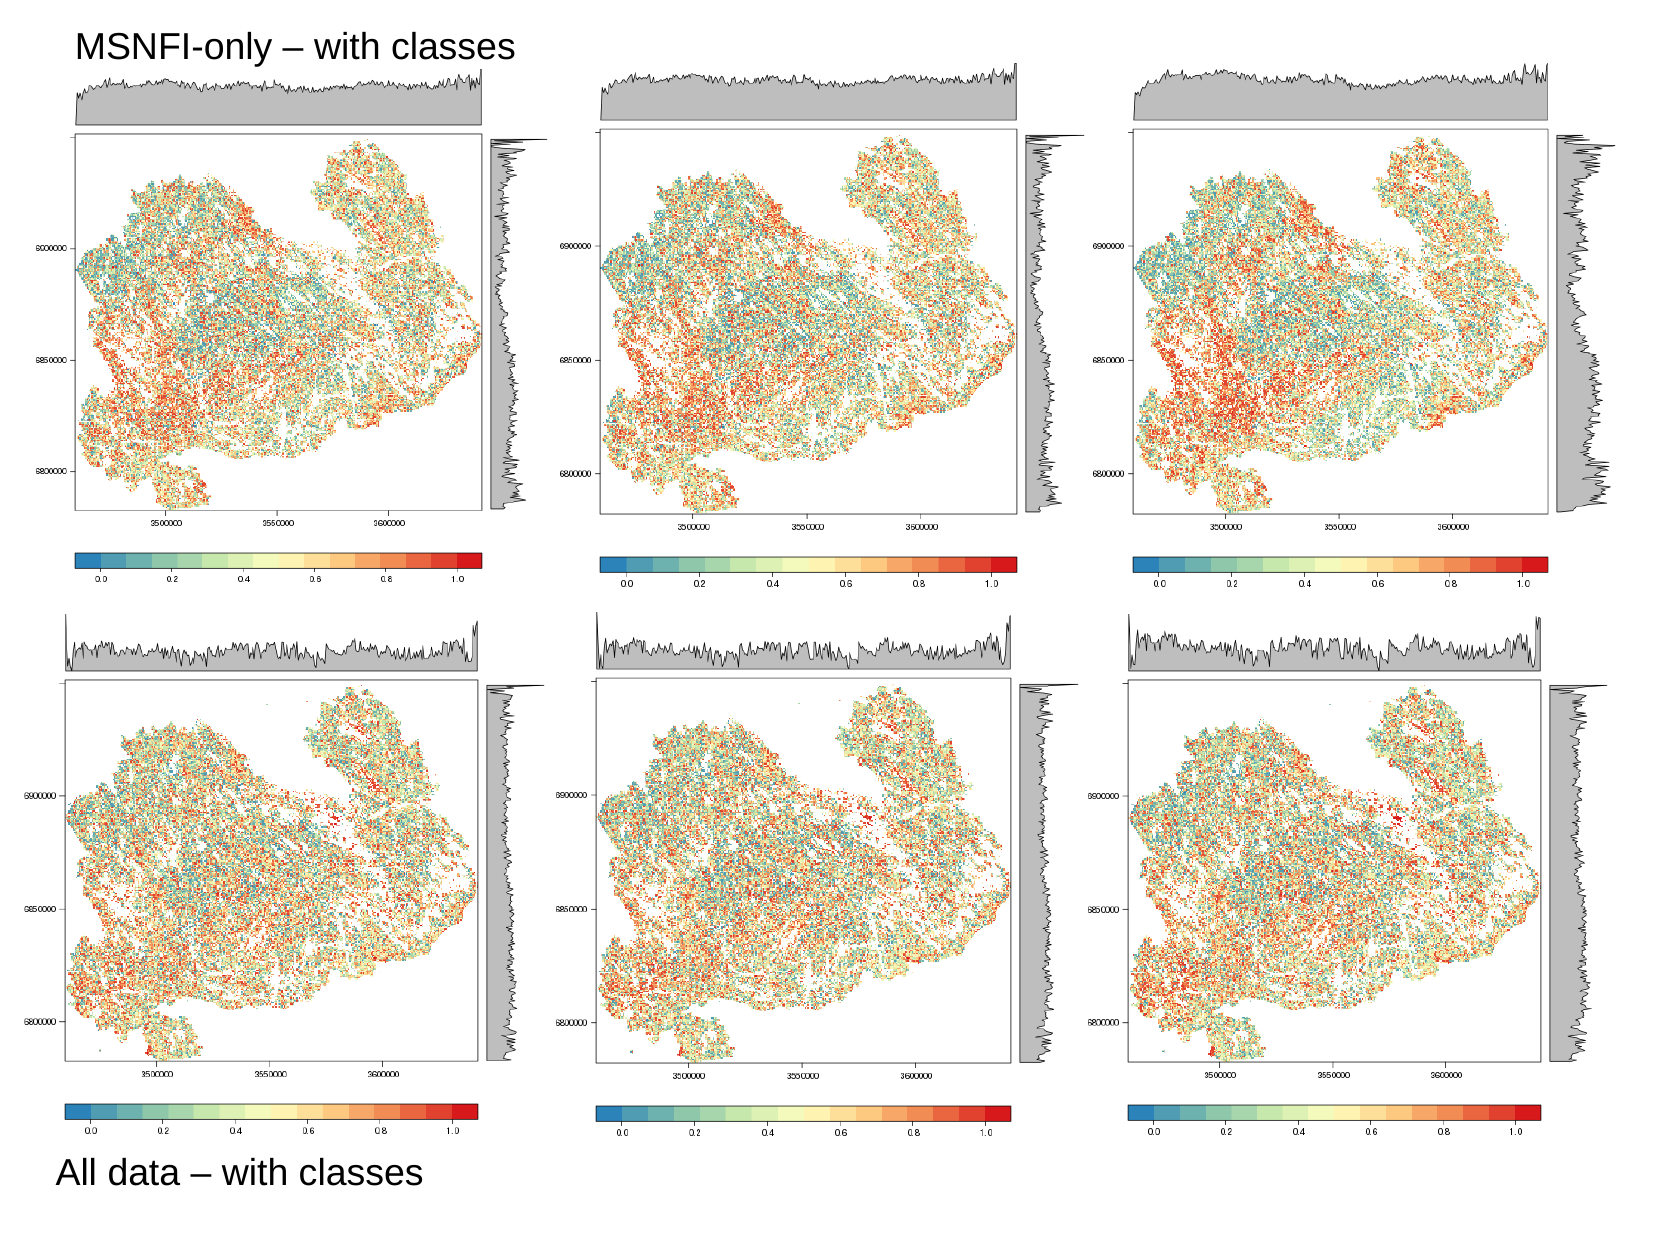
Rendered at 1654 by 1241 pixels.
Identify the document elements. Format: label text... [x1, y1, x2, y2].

text_box All data – with classes [40, 1143, 439, 1201]
picture [16, 606, 1612, 1146]
picture [22, 57, 1618, 598]
text_box MSNFI-only – with classes [60, 18, 530, 76]
